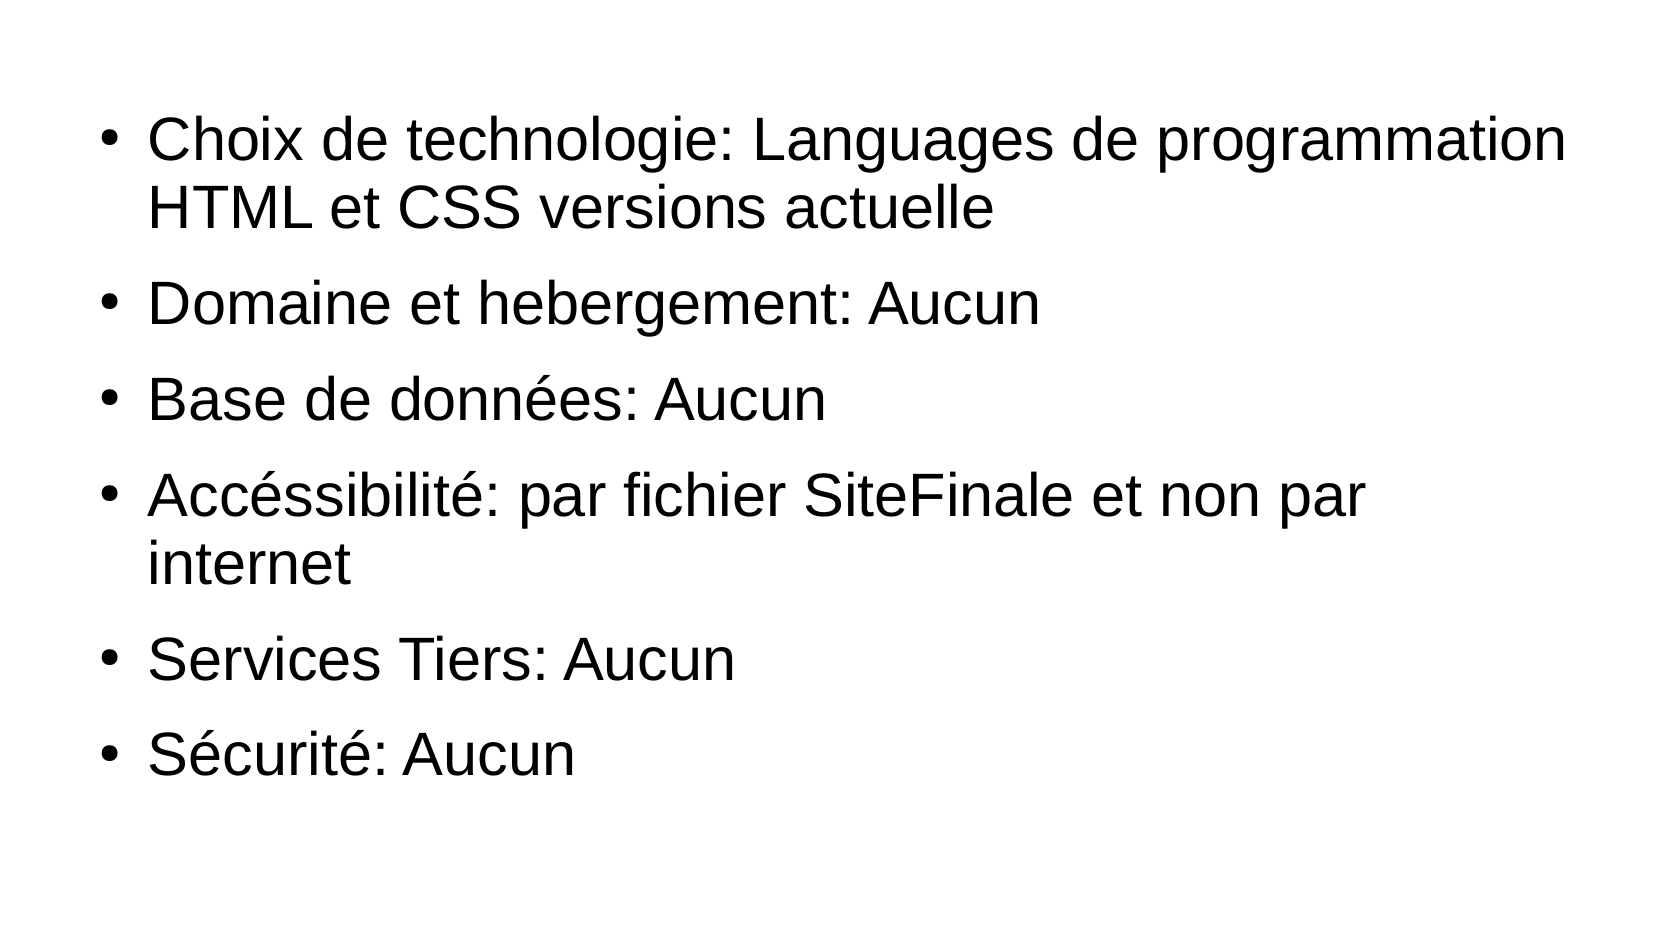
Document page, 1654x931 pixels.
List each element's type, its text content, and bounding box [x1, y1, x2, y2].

list Choix de technologie: Languages de programmation HTML et CSS versions actuelle Domaine et hebergement: Aucun Base de données: Aucun Accéssibilité: par fichier SiteFinale et non par internet Services Tiers: Aucun Sécurité: Aucun [82, 105, 1571, 796]
